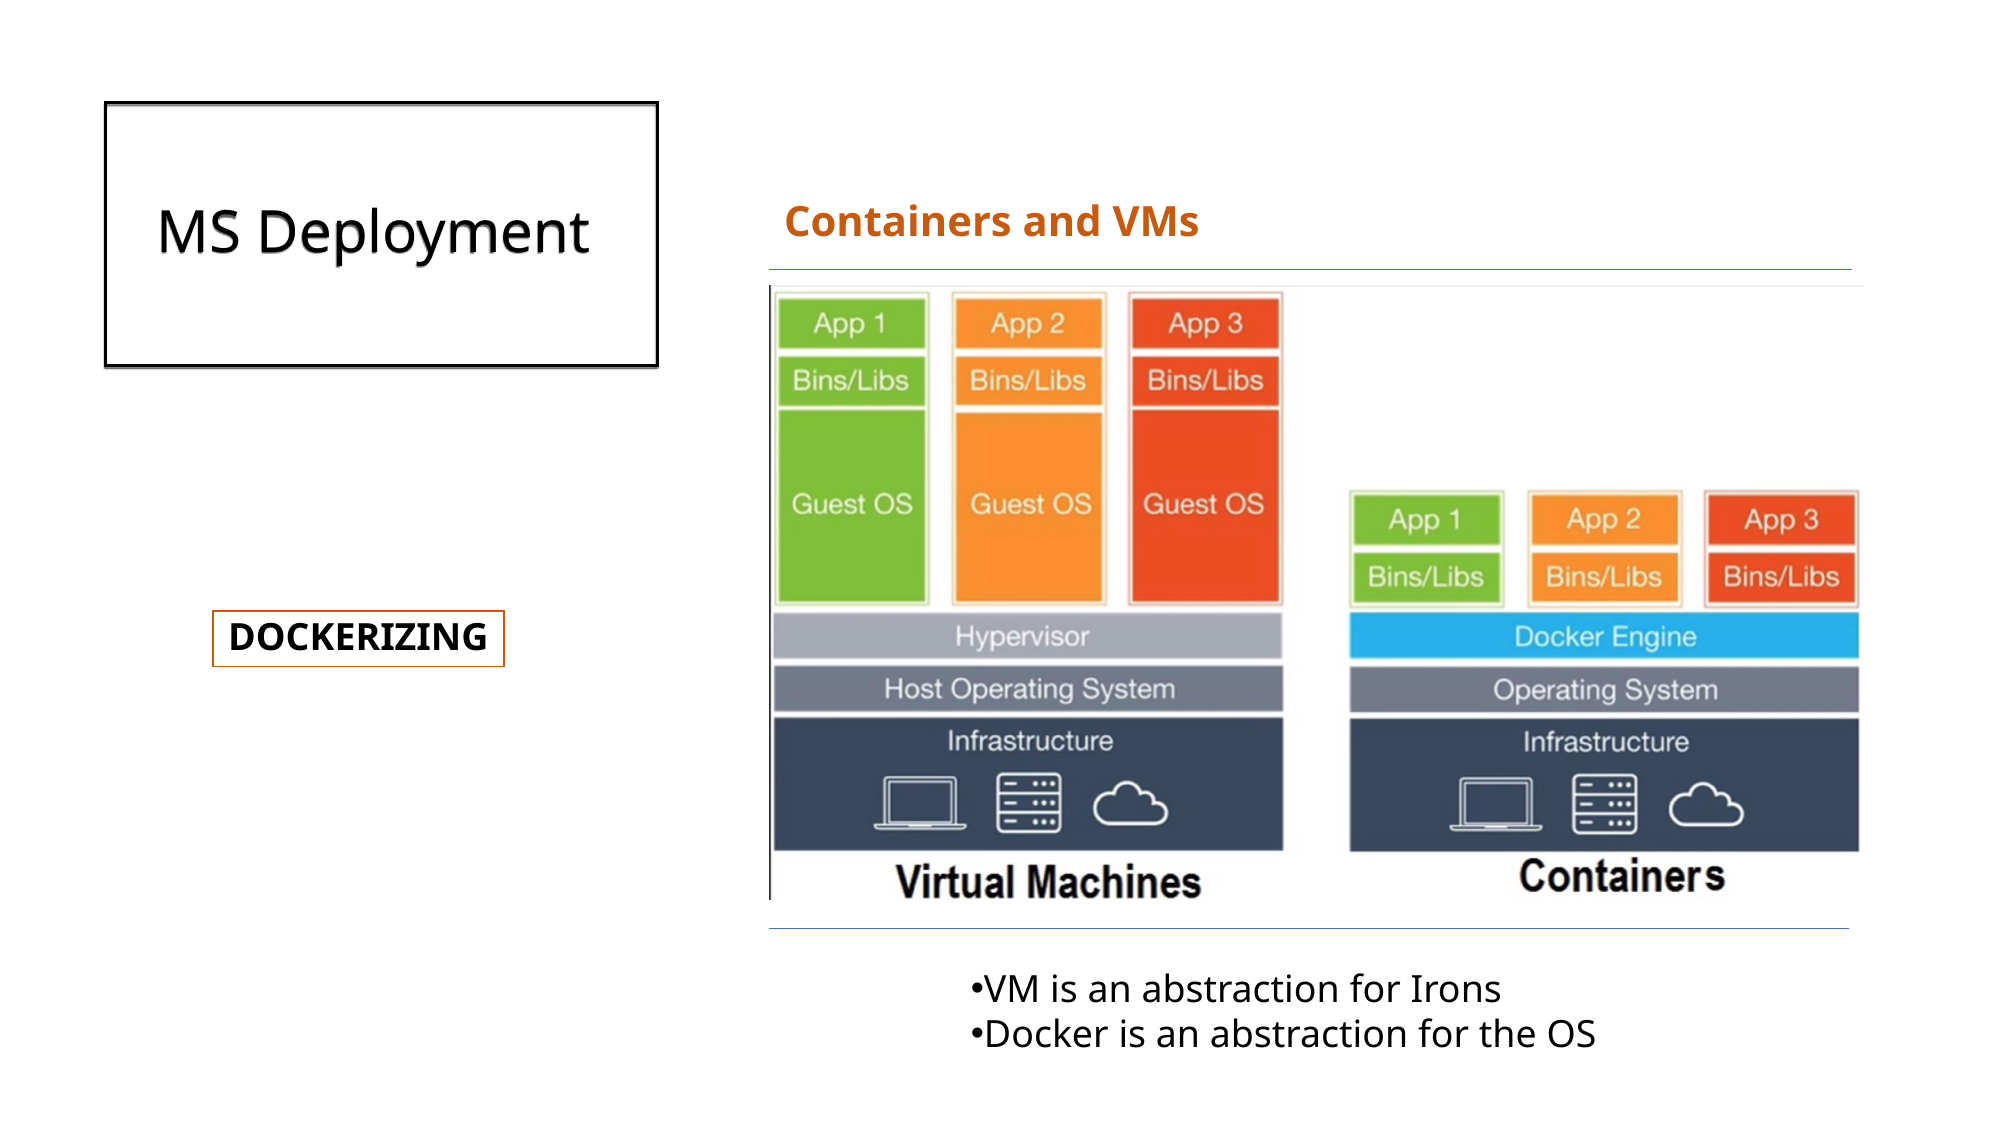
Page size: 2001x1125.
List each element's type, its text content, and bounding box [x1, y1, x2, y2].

text_box VM is an abstraction for Irons Docker is an abstraction for the OS [955, 957, 1957, 1064]
picture [769, 285, 1864, 900]
text_box Containers and VMs [769, 187, 1796, 254]
text_box DOCKERIZING [213, 611, 504, 667]
title MS Deployment [105, 102, 658, 366]
